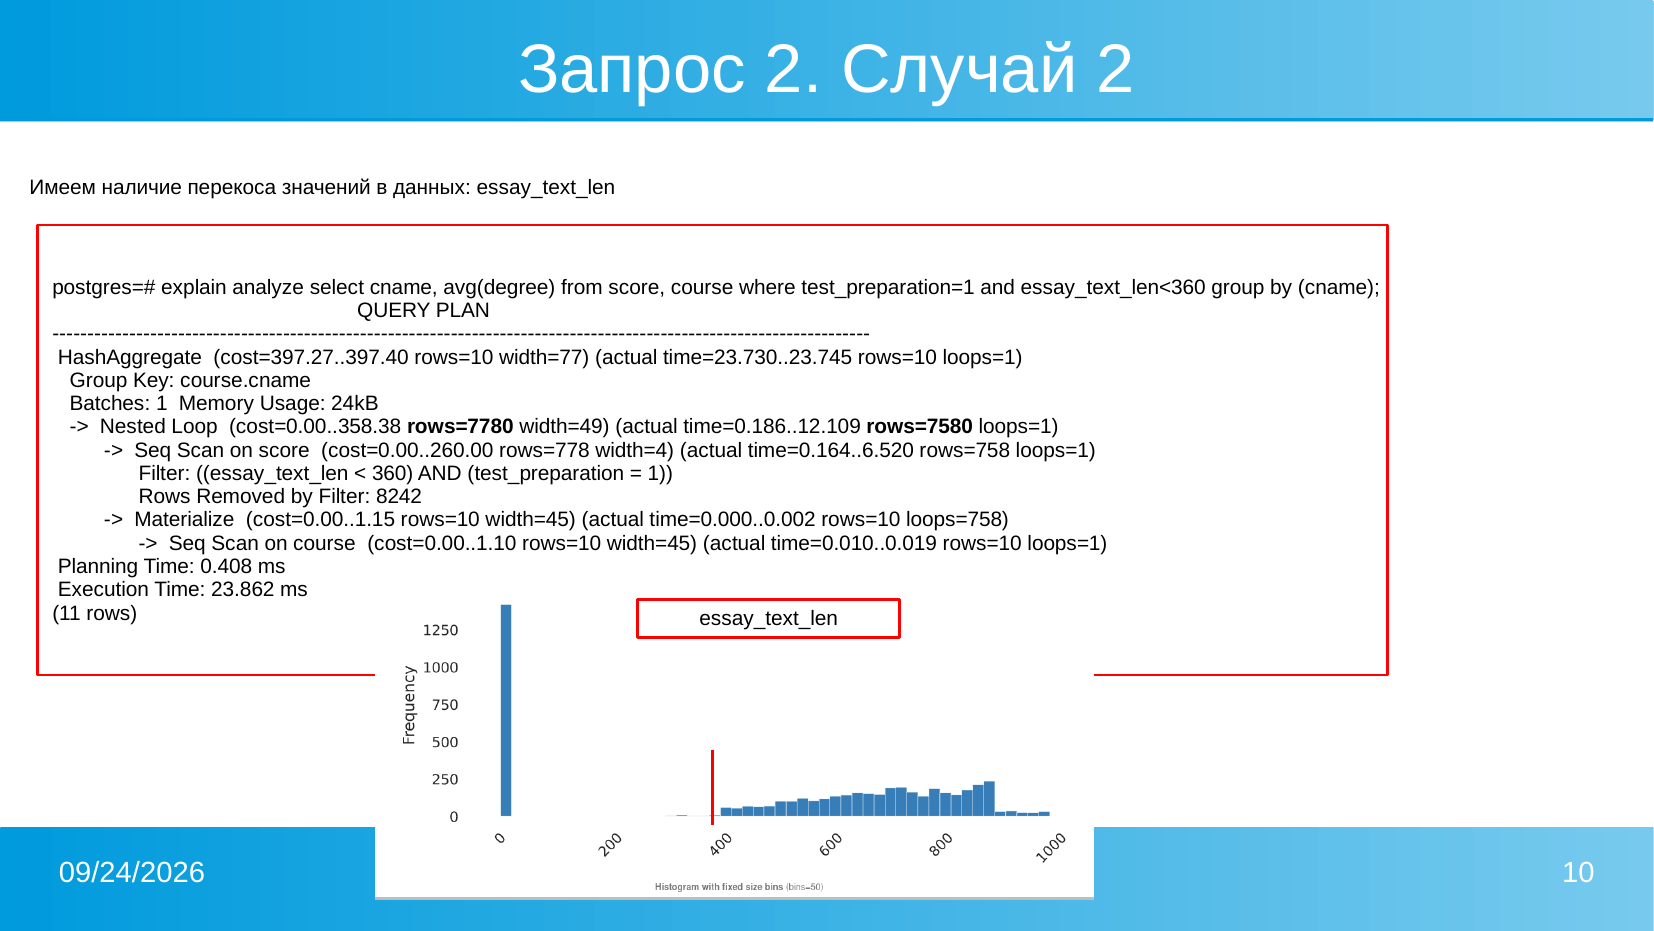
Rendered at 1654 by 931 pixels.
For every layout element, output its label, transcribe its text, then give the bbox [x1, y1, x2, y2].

text_box Имеем наличие перекоса значений в данных: essay_text_len [14, 168, 1276, 226]
title Запрос 2. Случай 2 [59, 29, 1595, 108]
picture [375, 587, 1094, 901]
text_box essay_text_len [637, 599, 900, 638]
text_box postgres=# explain analyze select cname, avg(degree) from score, course where test_preparation=1 and essay_text_len<360 group by (cname); QUERY PLAN --------------------------------------------------------------------------------------------------------------------- HashAggregate (cost=397.27..397.40 rows=10 width=77) (actual time=23.730..23.745 rows=10 loops=1) Group Key: course.cname Batches: 1 Memory Usage: 24kB -> Nested Loop (cost=0.00..358.38 rows=7780 width=49) (actual time=0.186..12.109 rows=7580 loops=1) -> Seq Scan on score (cost=0.00..260.00 rows=778 width=4) (actual time=0.164..6.520 rows=758 loops=1) Filter: ((essay_text_len < 360) AND (test_preparation = 1)) Rows Removed by Filter: 8242 -> Materialize (cost=0.00..1.15 rows=10 width=45) (actual time=0.000..0.002 rows=10 loops=758) -> Seq Scan on course (cost=0.00..1.10 rows=10 width=45) (actual time=0.010..0.019 rows=10 loops=1) Planning Time: 0.408 ms Execution Time: 23.862 ms (11 rows) [37, 225, 1388, 676]
